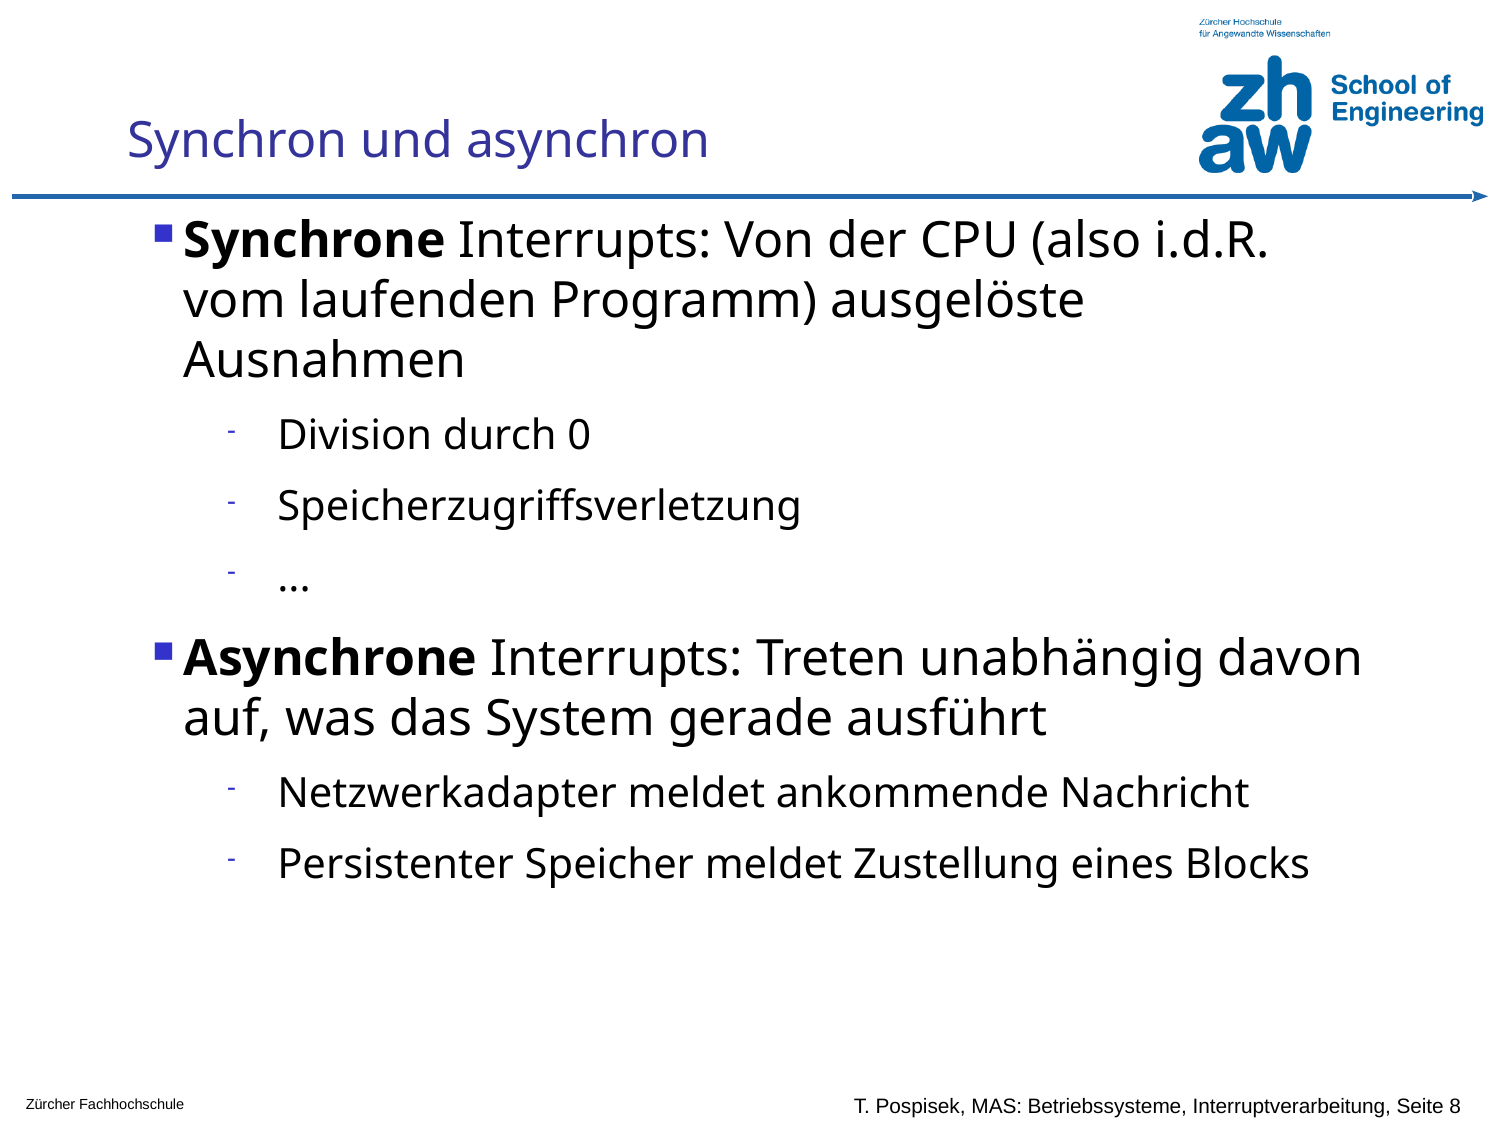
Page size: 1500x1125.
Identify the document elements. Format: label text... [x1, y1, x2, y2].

text_box Synchrone Interrupts: Von der CPU (also i.d.R. vom laufenden Programm) ausgelöste Ausnahmen Division durch 0 Speicherzugriffsverletzung ... Asynchrone Interrupts: Treten unabhängig davon auf, was das System gerade ausführt Netzwerkadapter meldet ankommende Nachricht Persistenter Speicher meldet Zustellung eines Blocks [137, 199, 1388, 980]
picture [1199, 19, 1483, 173]
title Synchron und asynchron [112, 50, 1391, 175]
